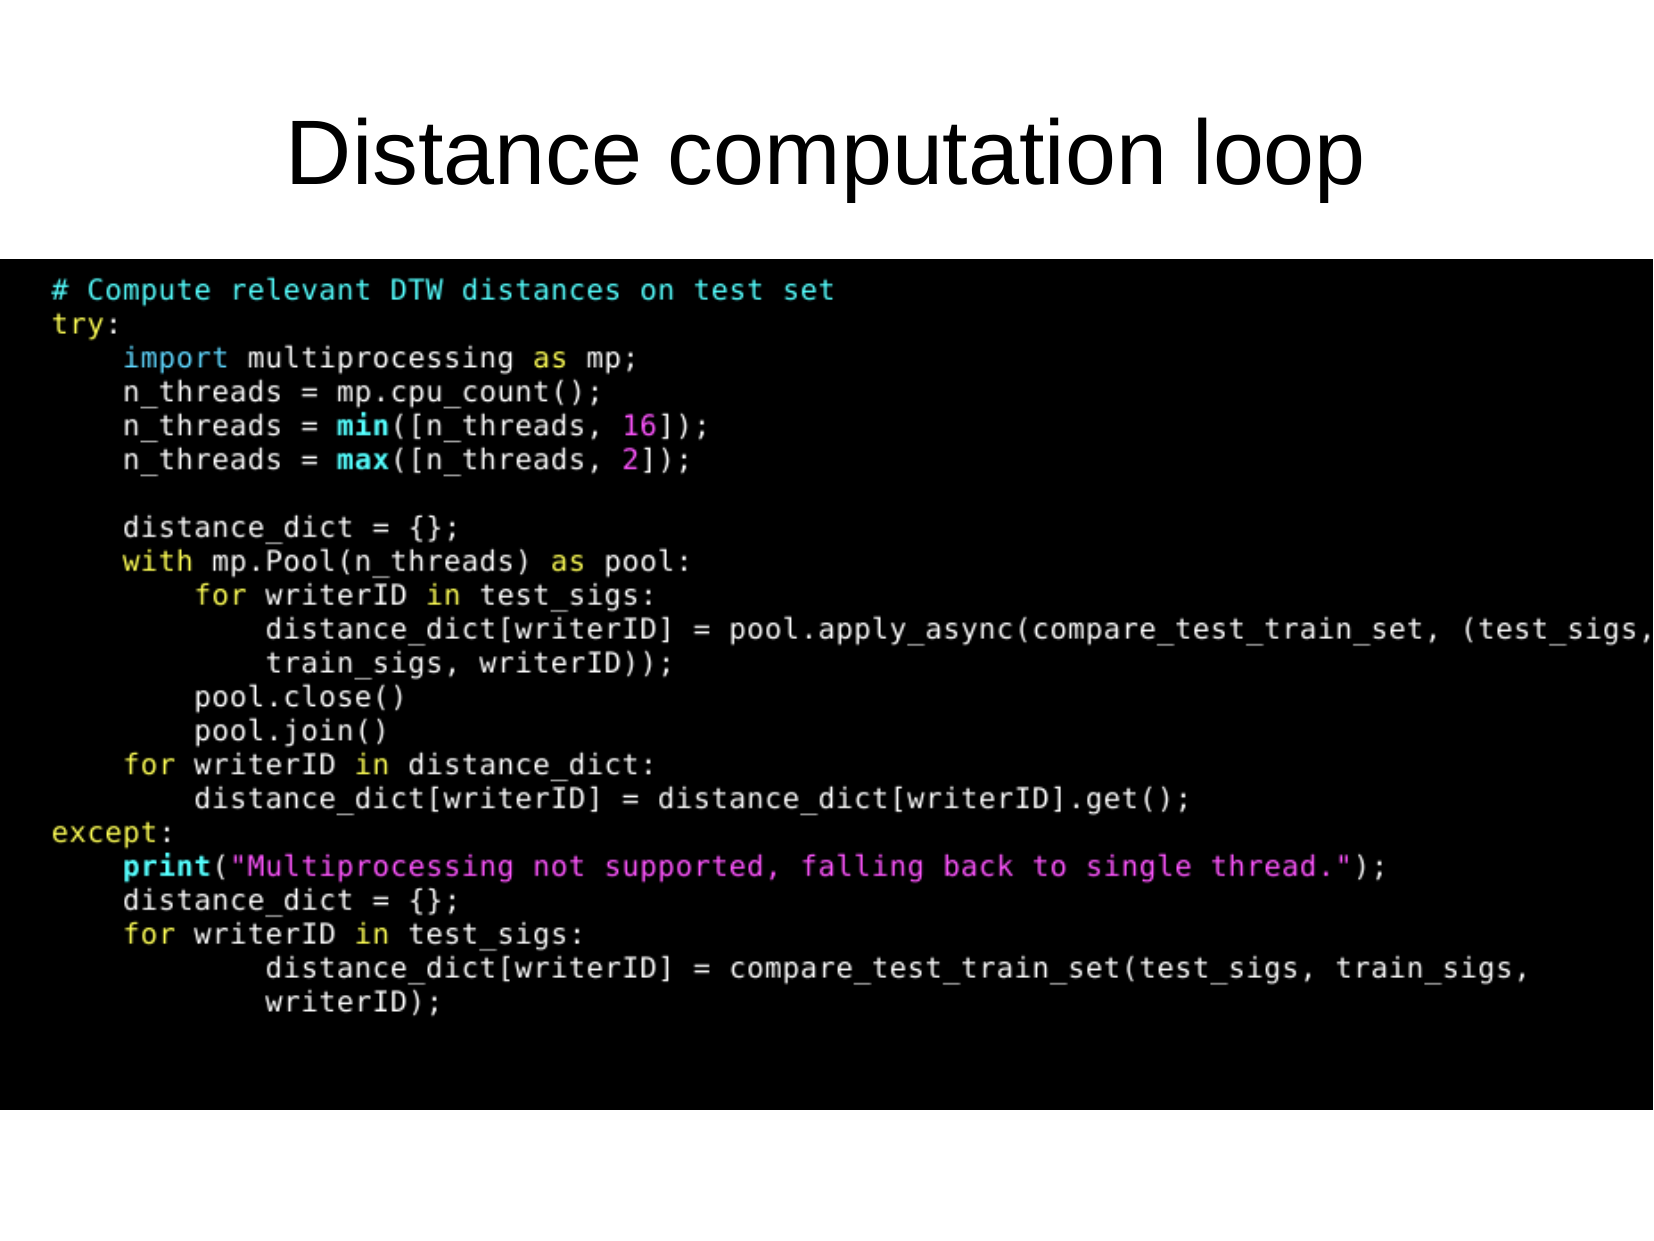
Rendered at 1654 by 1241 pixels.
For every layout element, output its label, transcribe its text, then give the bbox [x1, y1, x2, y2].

picture [0, 259, 1653, 1111]
title Distance computation loop [82, 49, 1571, 257]
